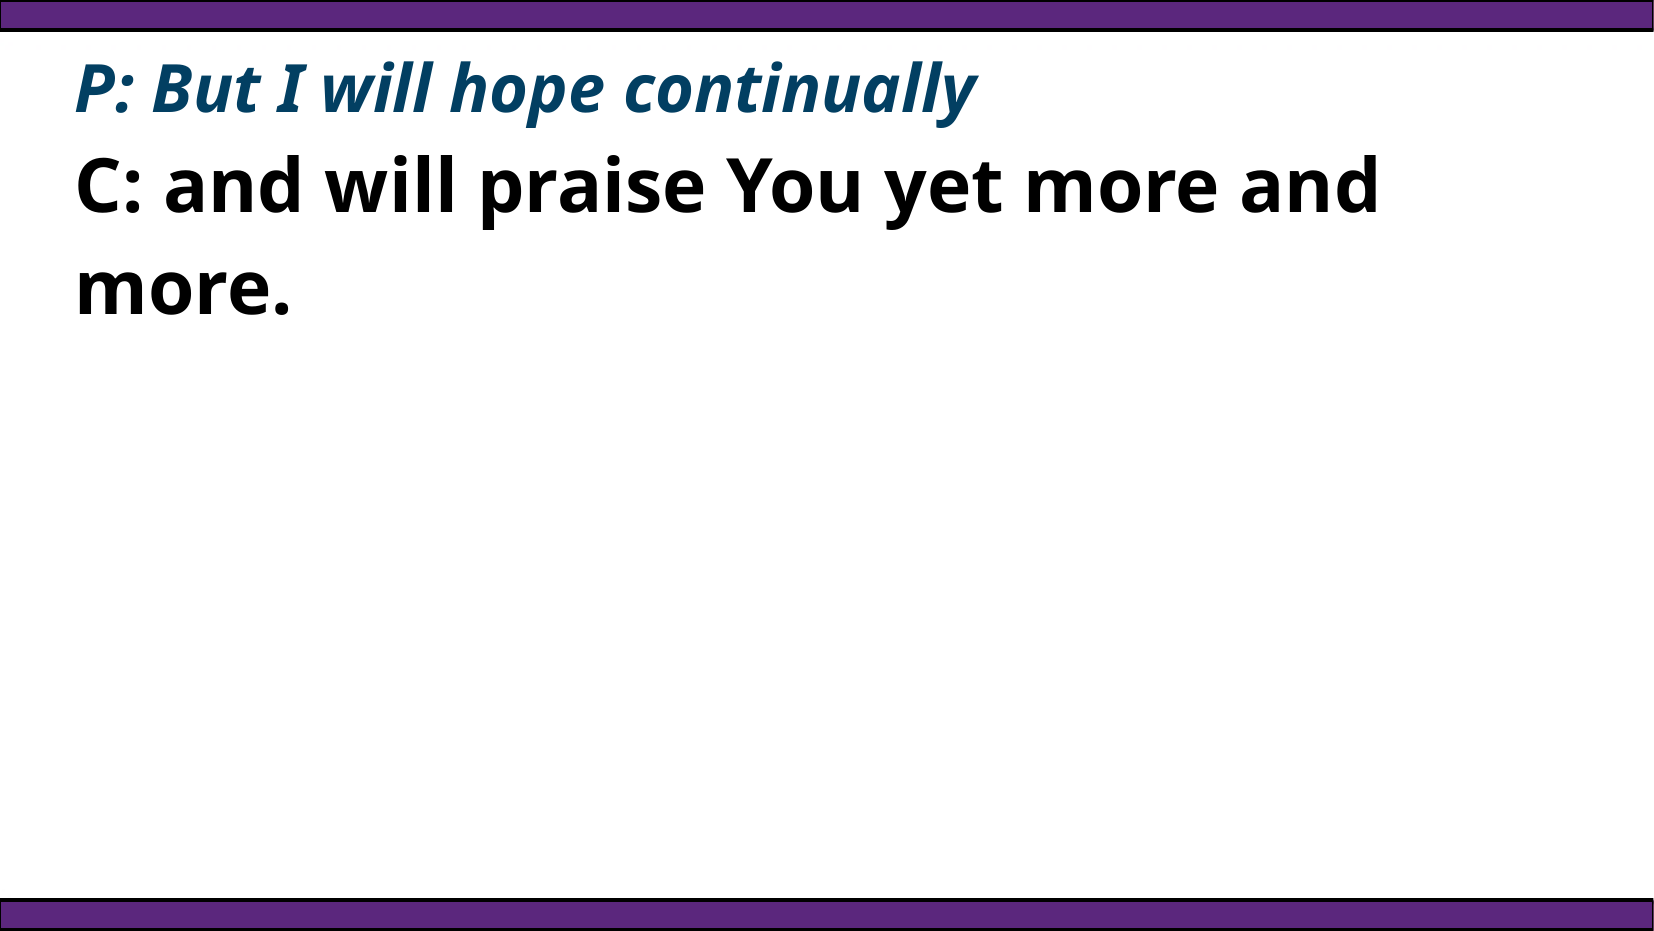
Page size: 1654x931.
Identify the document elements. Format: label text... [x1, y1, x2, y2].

text_box [0, 900, 1654, 931]
text_box P: But I will hope continually C: and will praise You yet more and more. [60, 34, 1606, 241]
text_box [105, 255, 1531, 348]
picture [0, 31, 1654, 900]
text_box [0, 0, 1654, 31]
